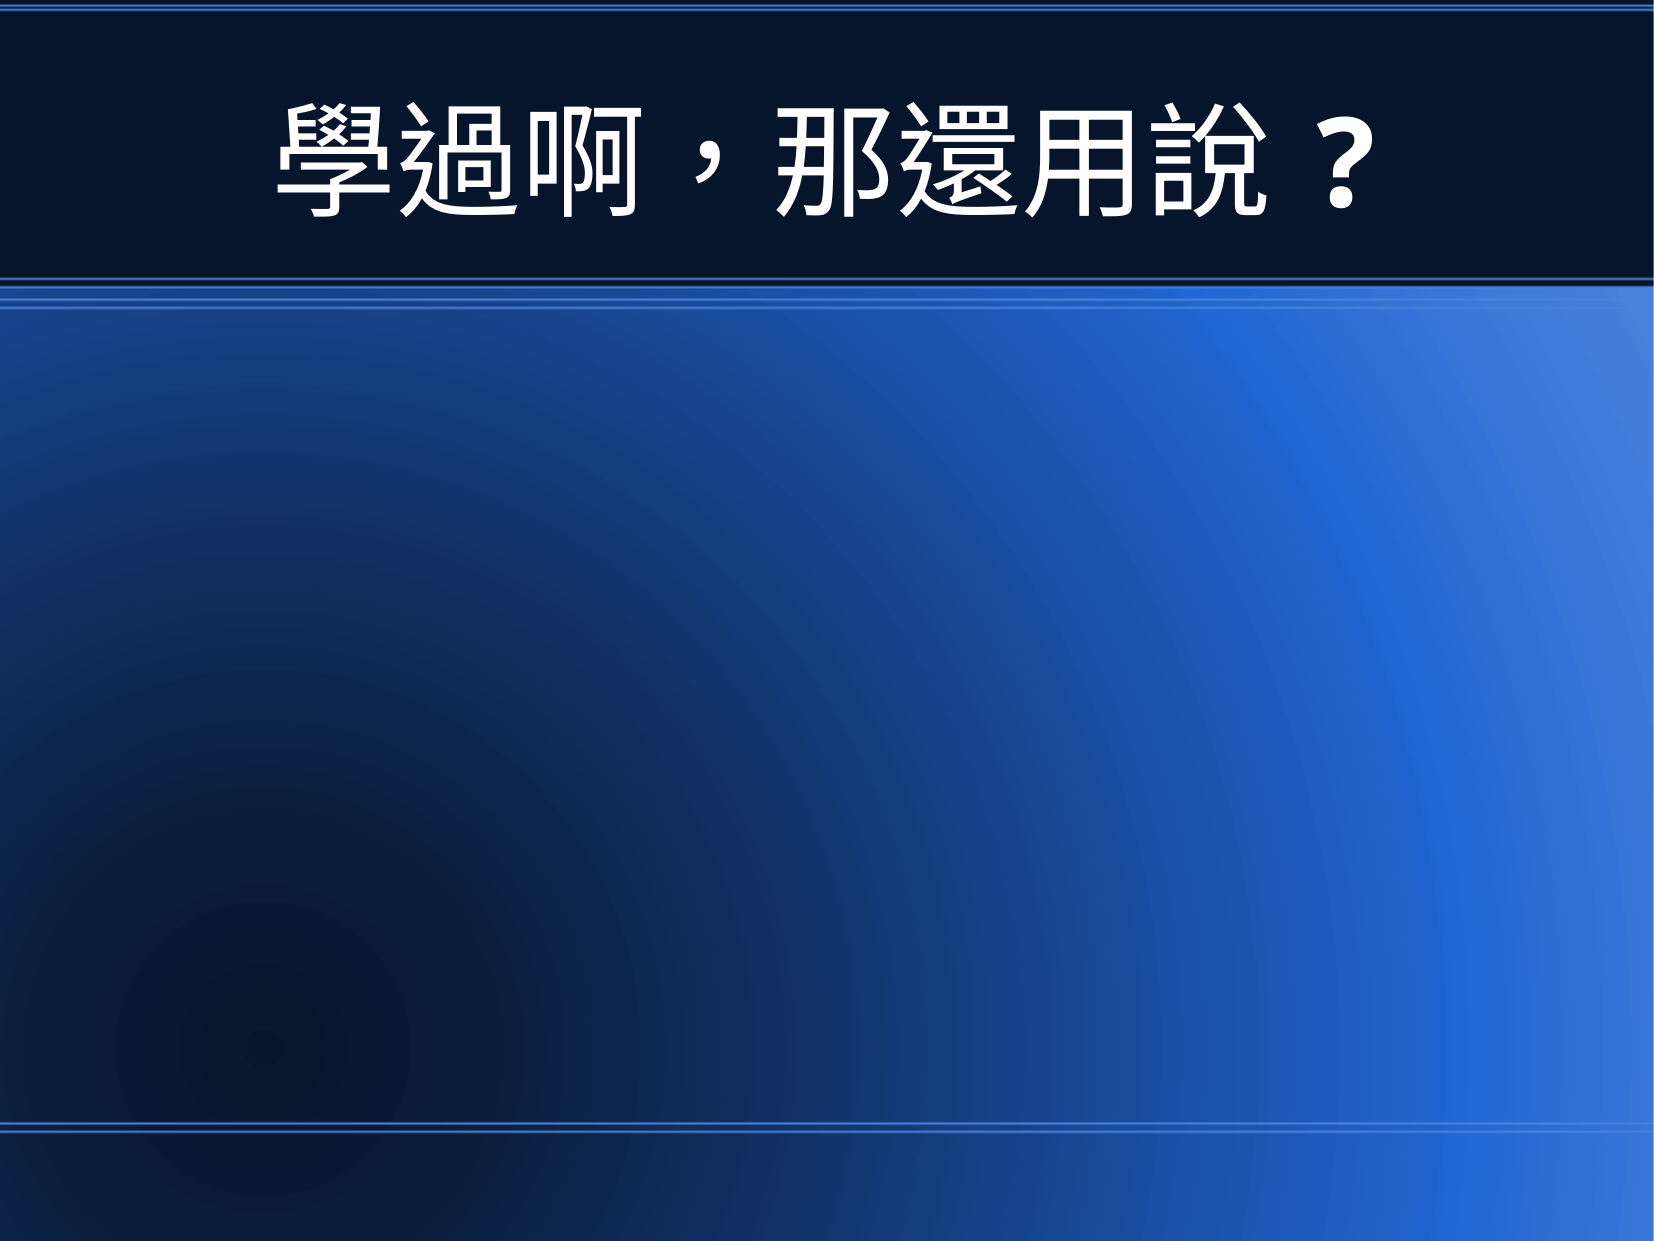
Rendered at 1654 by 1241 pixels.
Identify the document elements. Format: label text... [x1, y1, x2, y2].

picture [0, 0, 1654, 1241]
title 學過啊，那還用說? [82, 49, 1571, 257]
